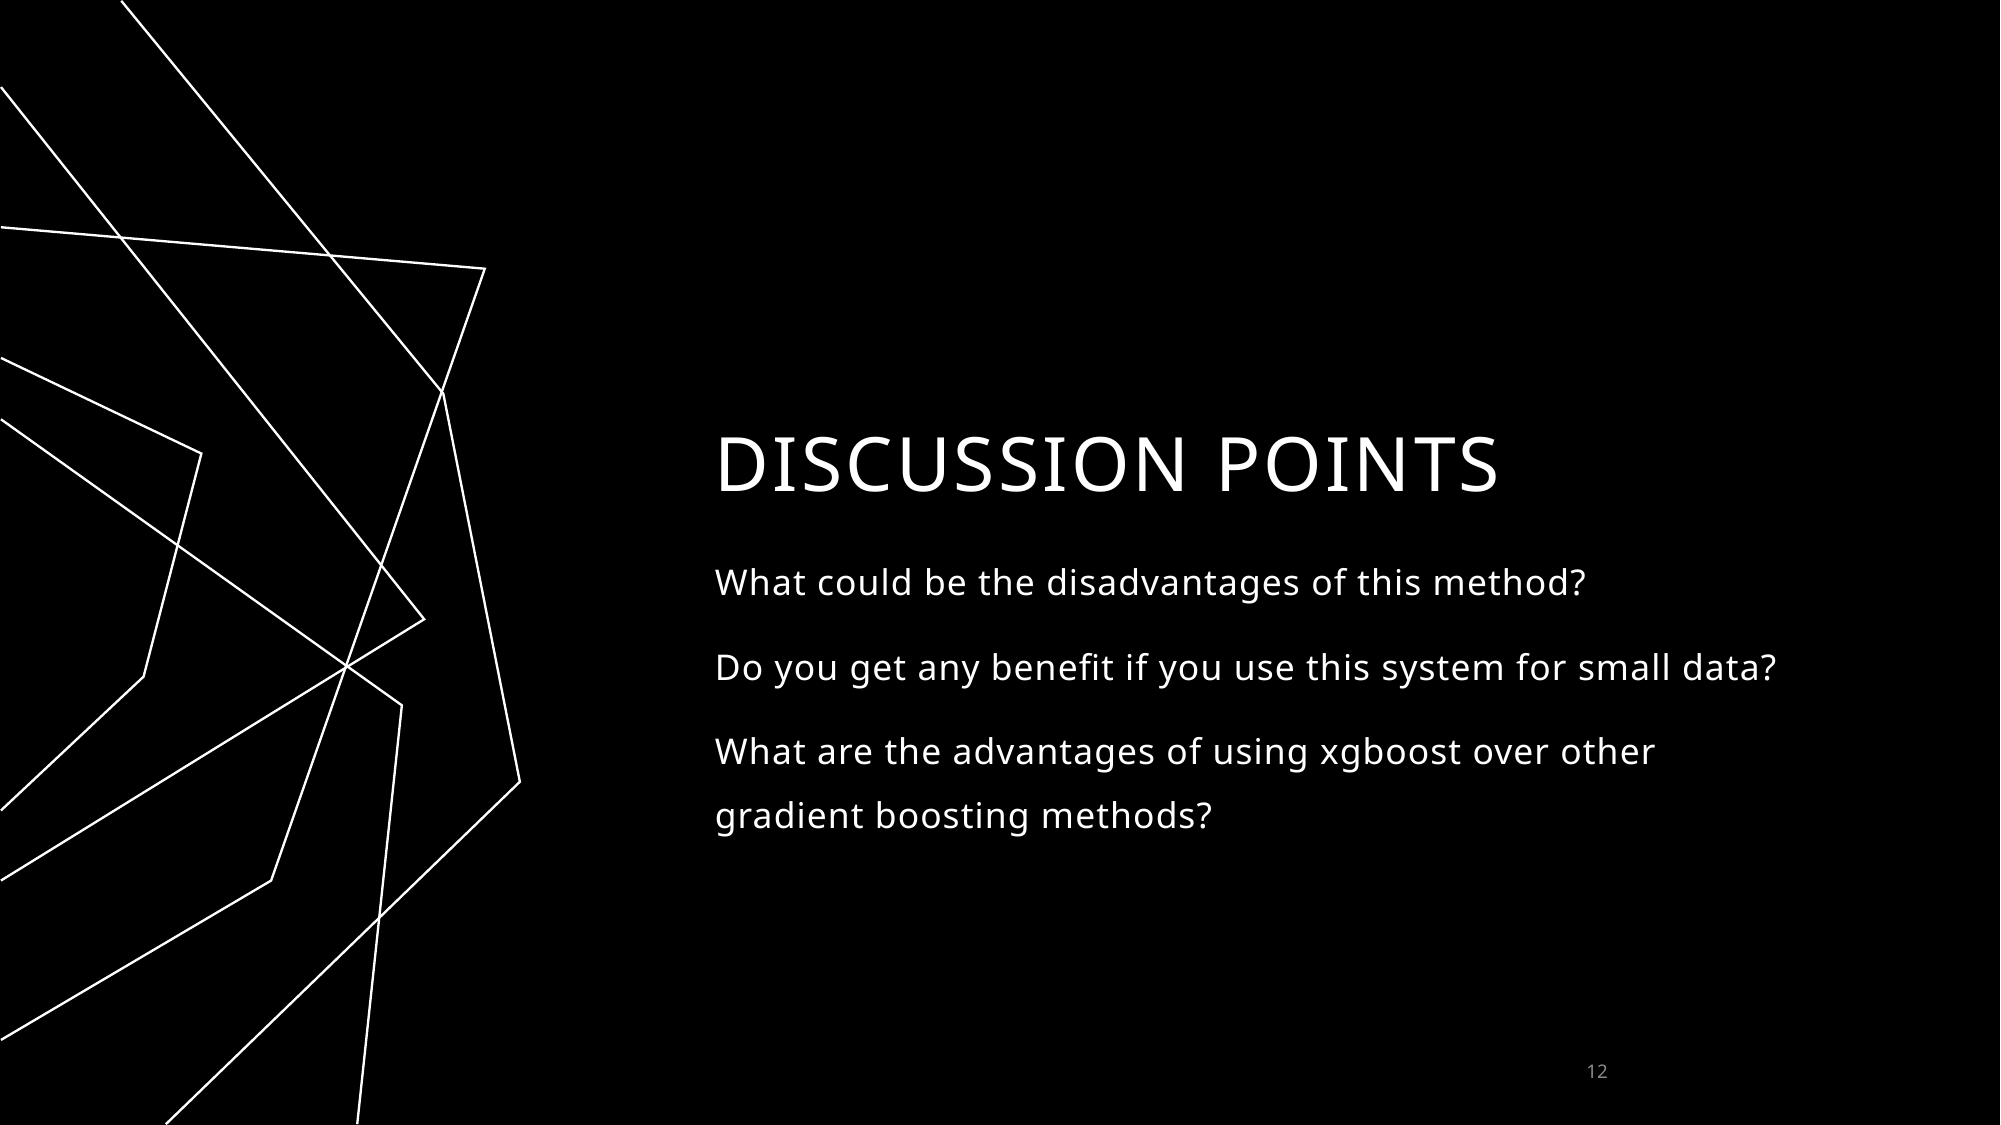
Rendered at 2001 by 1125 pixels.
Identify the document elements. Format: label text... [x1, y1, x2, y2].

subtitle What could be the disadvantages of this method? Do you get any benefit if you use this system for small data? What are the advantages of using xgboost over other gradient boosting methods? [699, 531, 1803, 920]
text_box ‹#› [1571, 1042, 1863, 1103]
title Discussion points [699, 265, 1635, 516]
